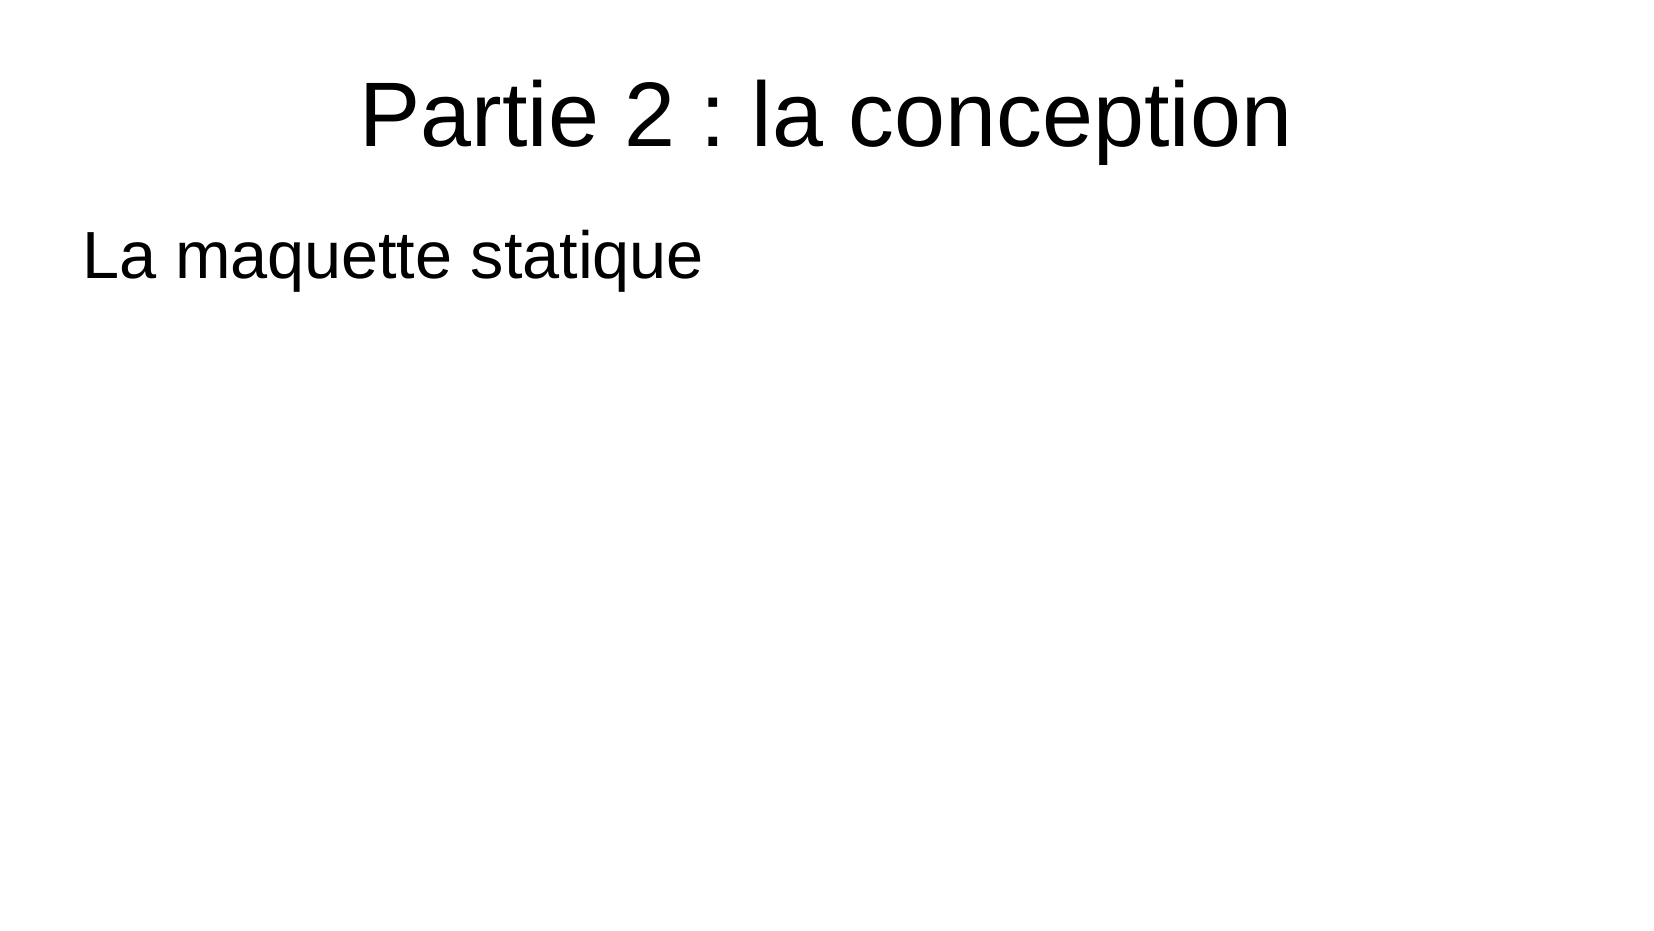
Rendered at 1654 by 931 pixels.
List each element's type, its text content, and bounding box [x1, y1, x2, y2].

list La maquette statique [82, 217, 1571, 758]
title Partie 2 : la conception [82, 37, 1571, 193]
